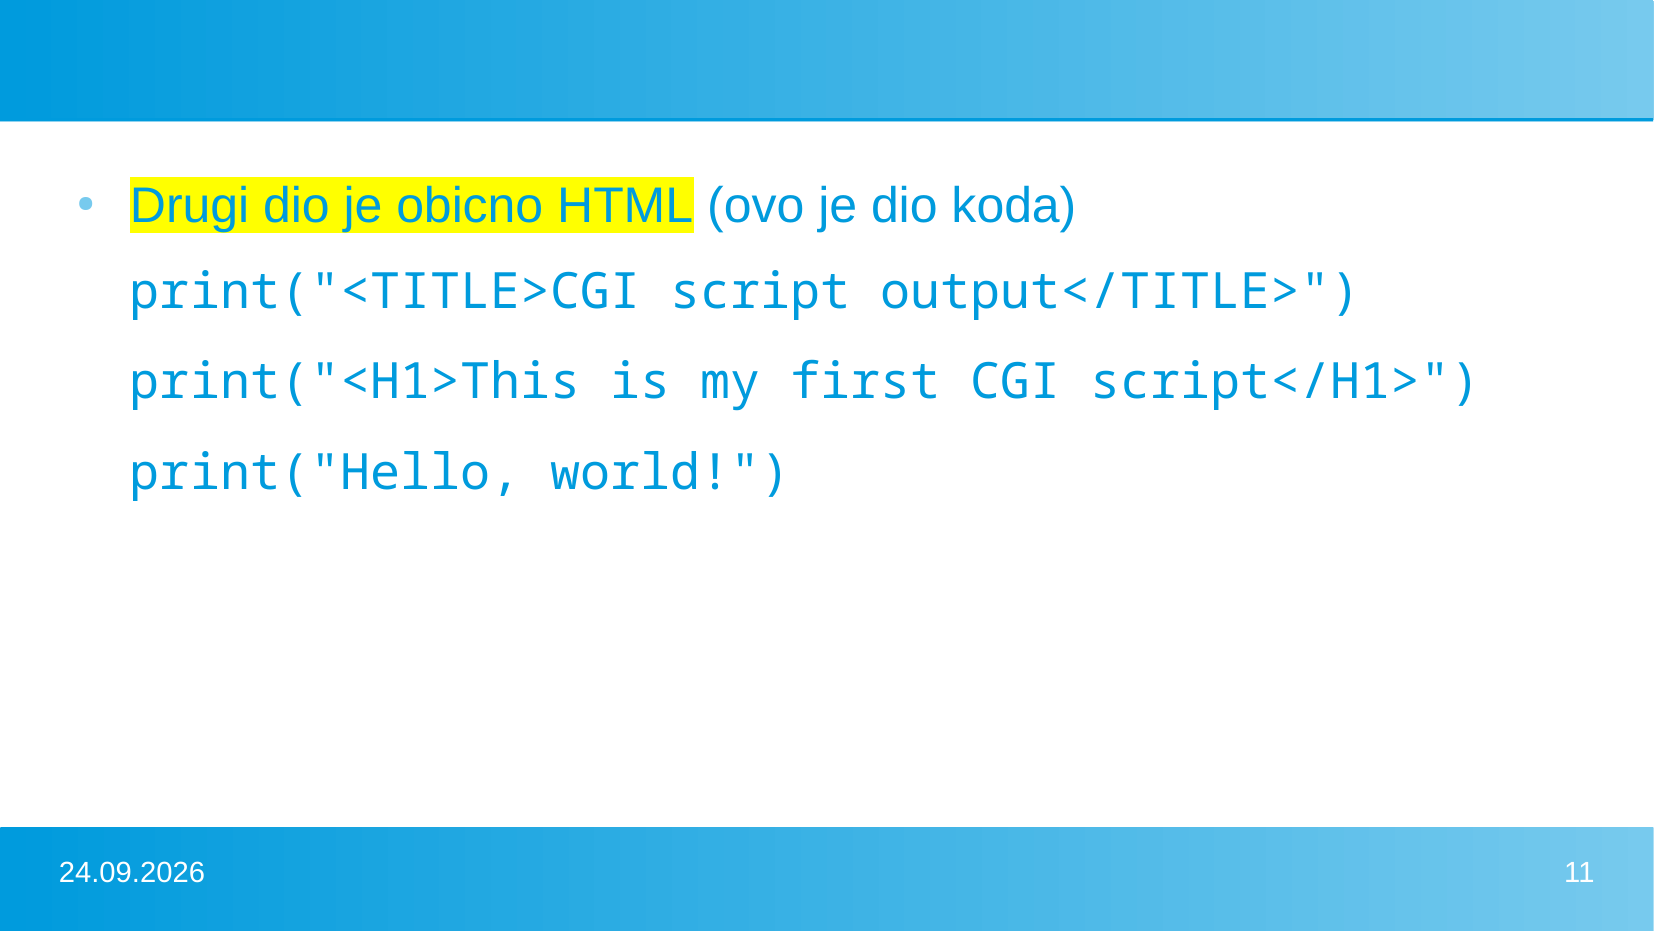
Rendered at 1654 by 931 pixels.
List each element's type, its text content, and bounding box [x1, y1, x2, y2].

list Drugi dio je obicno HTML (ovo je dio koda) print("<TITLE>CGI script output</TITLE>") print("<H1>This is my first CGI script</H1>") print("Hello, world!") [59, 177, 1595, 768]
